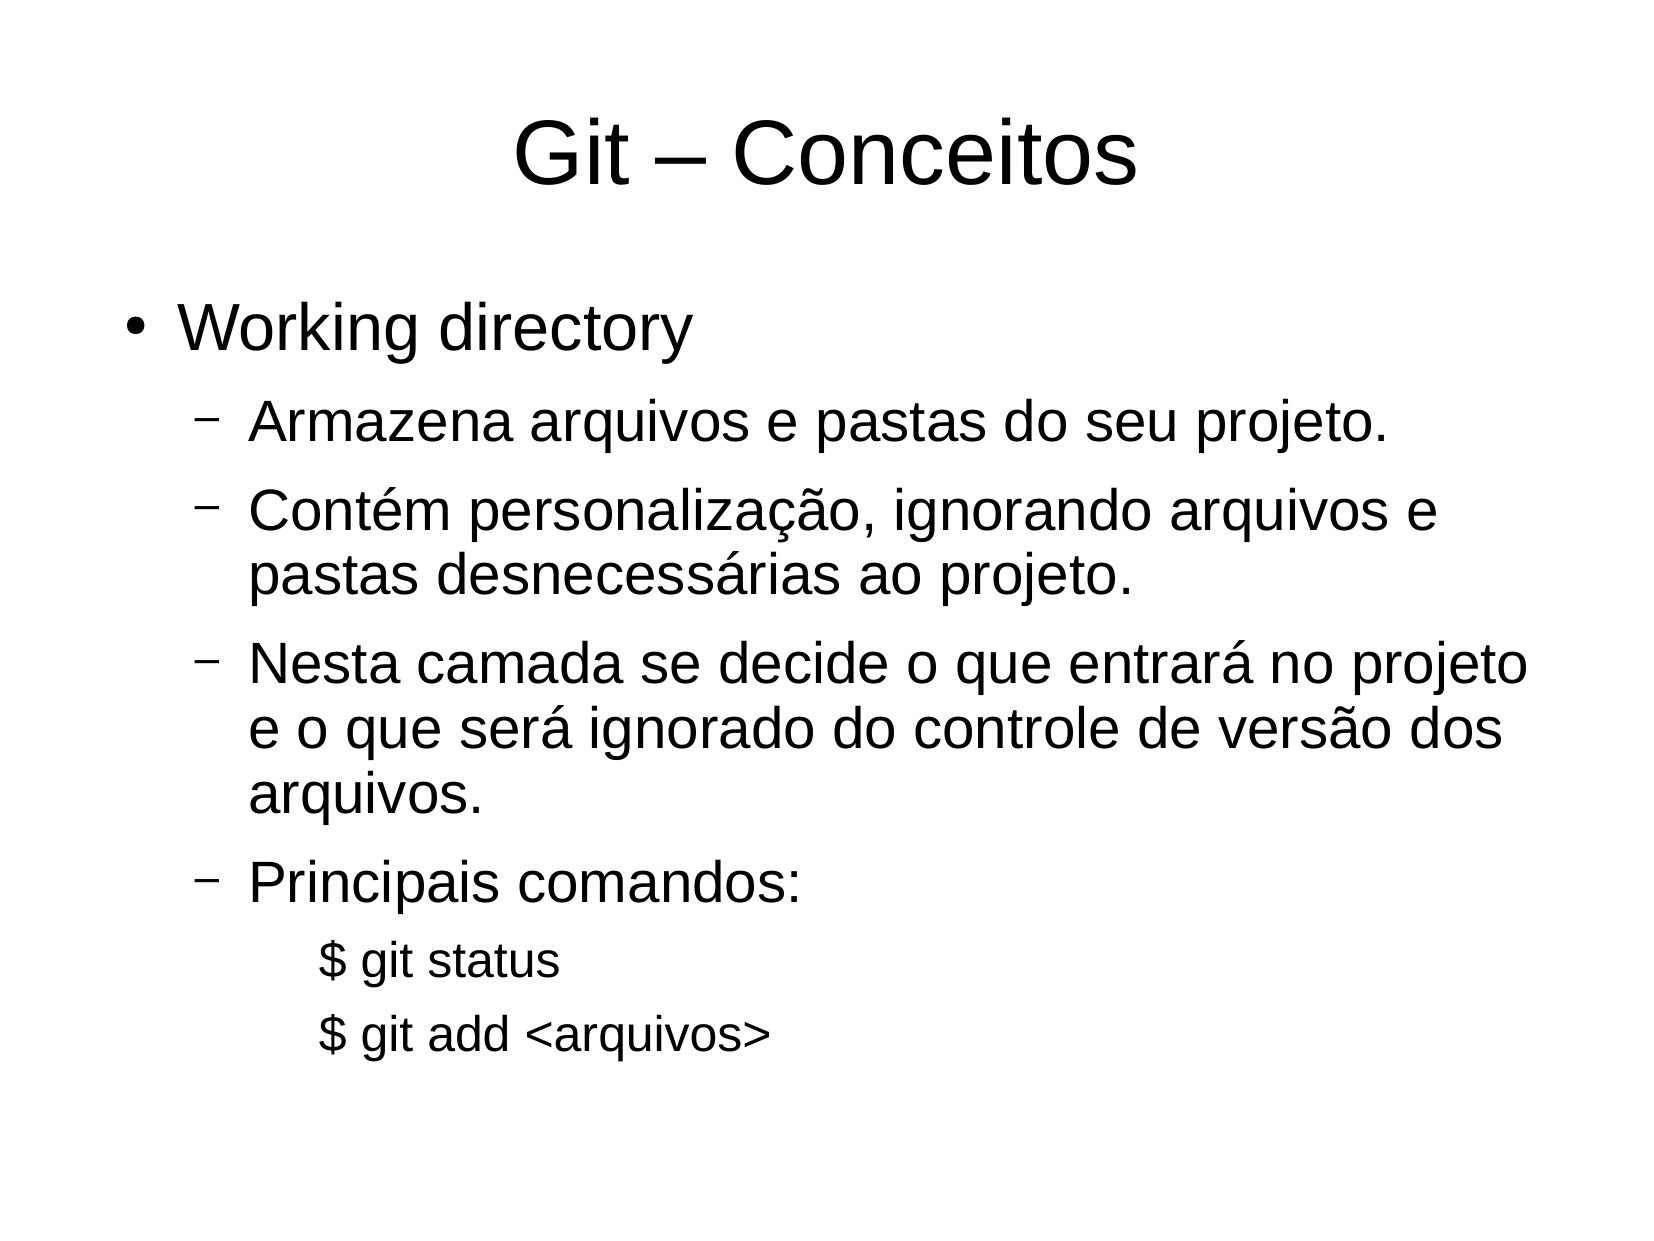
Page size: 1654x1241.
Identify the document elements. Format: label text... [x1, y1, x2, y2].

title Git – Conceitos [82, 49, 1571, 257]
list Working directory Armazena arquivos e pastas do seu projeto. Contém personalização, ignorando arquivos e pastas desnecessárias ao projeto. Nesta camada se decide o que entrará no projeto e o que será ignorado do controle de versão dos arquivos. Principais comandos: $ git status $ git add <arquivos> [106, 290, 1572, 1158]
